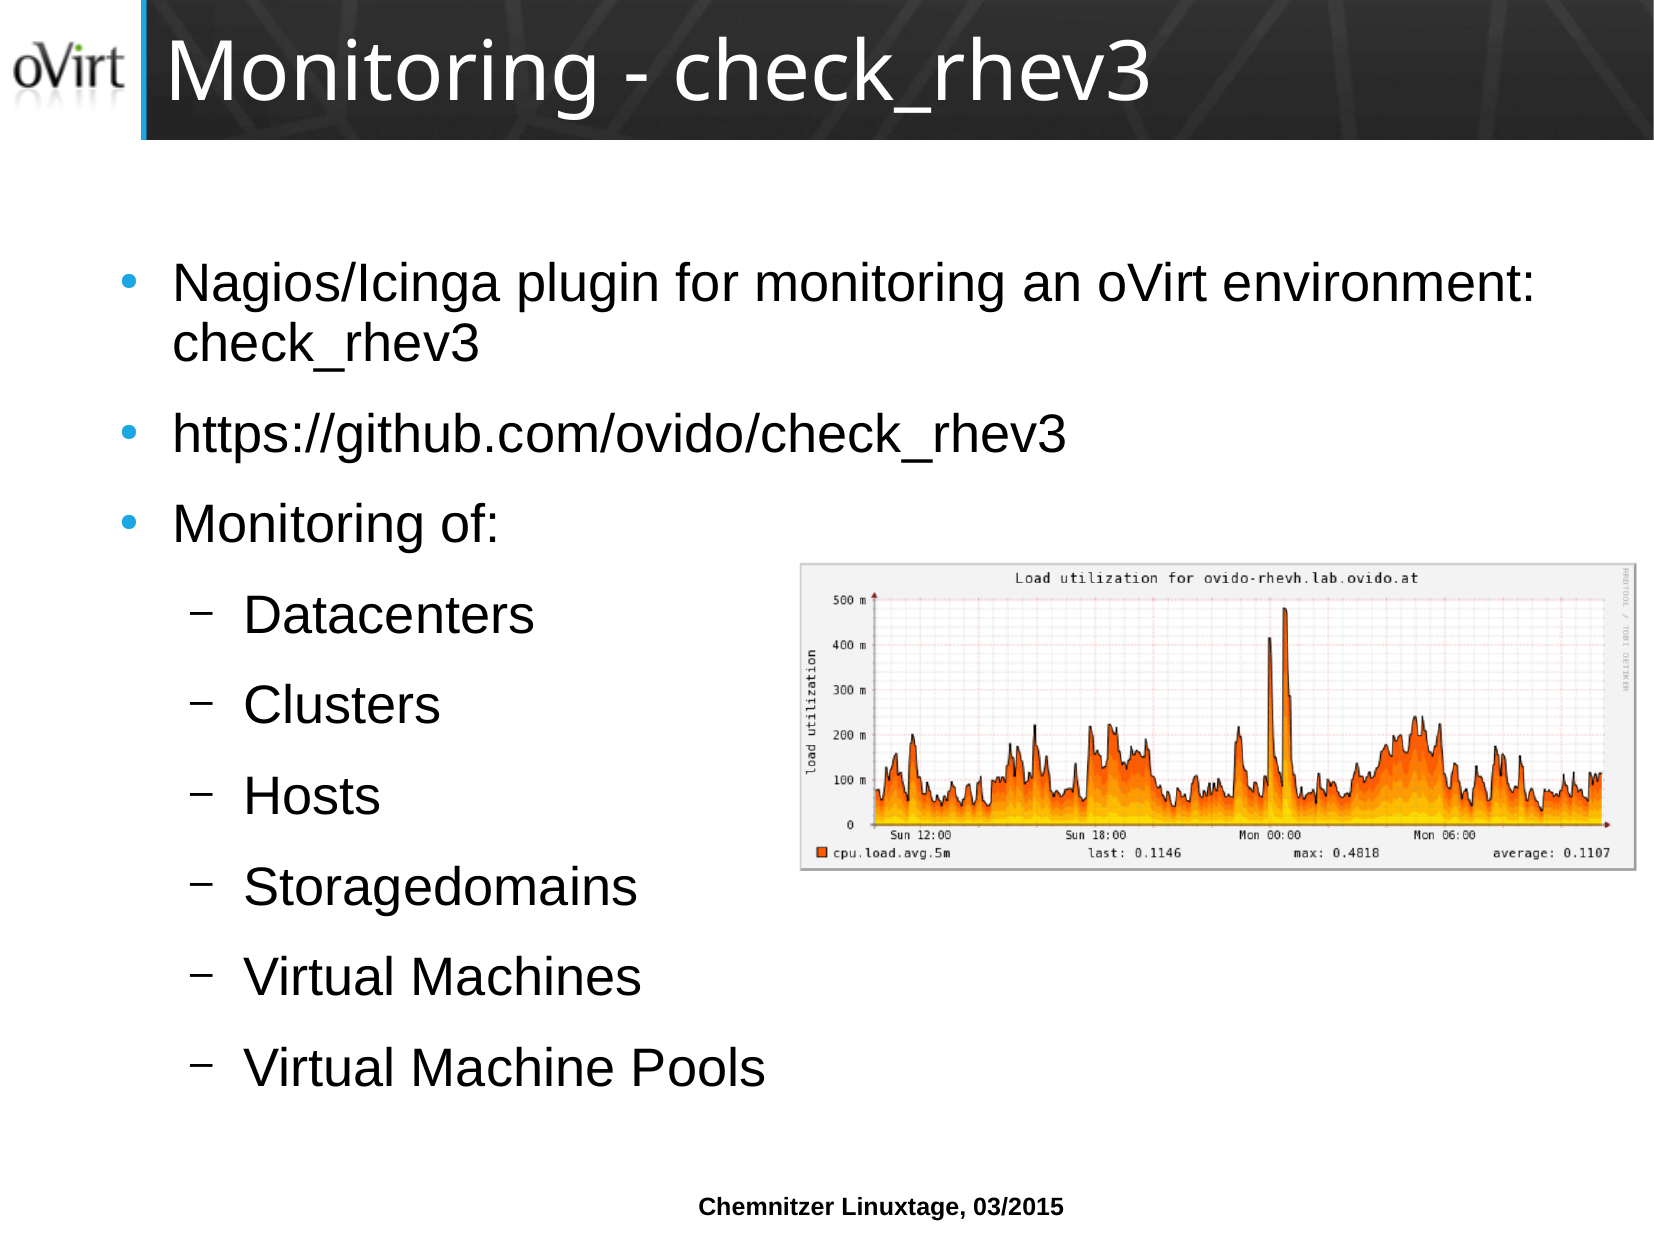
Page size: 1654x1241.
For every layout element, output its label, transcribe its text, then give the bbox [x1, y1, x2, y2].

picture [0, 0, 1654, 140]
text_box Nagios/Icinga plugin for monitoring an oVirt environment: check_rhev3 https://github.com/ovido/check_rhev3 Monitoring of: Datacenters Clusters Hosts Storagedomains Virtual Machines Virtual Machine Pools [86, 244, 1576, 1126]
picture [795, 557, 1639, 873]
title Monitoring - check_rhev3 [164, 18, 1653, 119]
